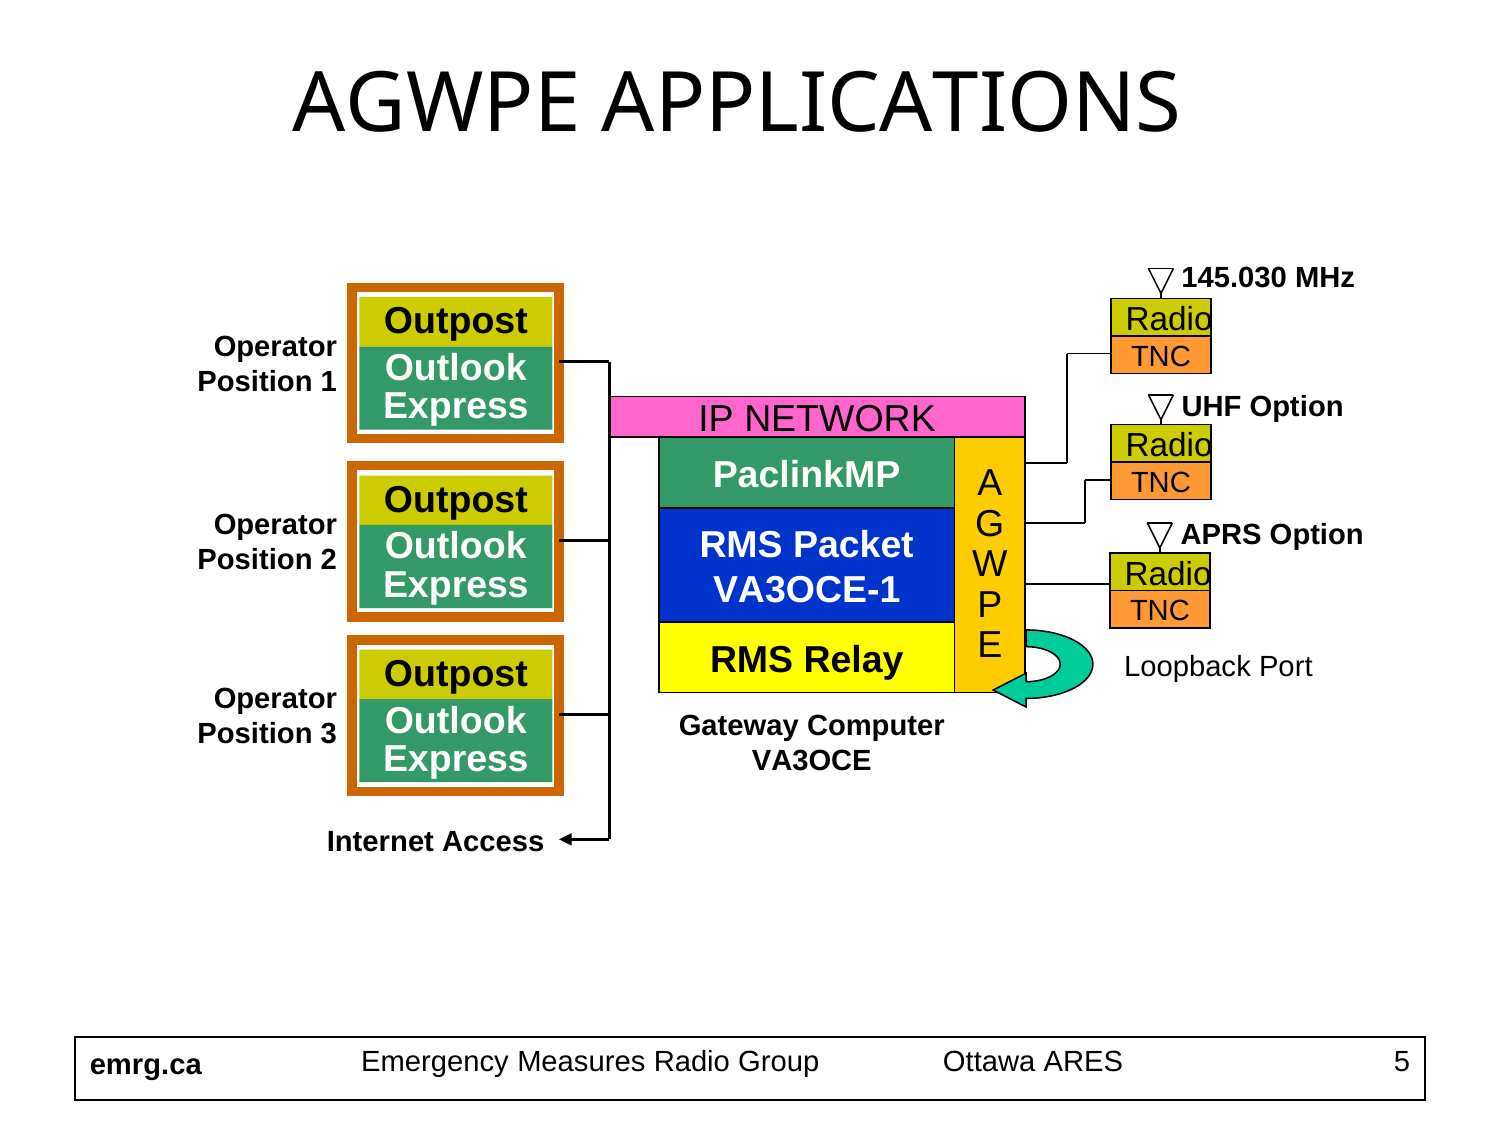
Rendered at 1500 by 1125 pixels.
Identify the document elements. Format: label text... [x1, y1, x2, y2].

text_box APRS Option [1165, 507, 1379, 559]
text_box TNC [1110, 336, 1211, 374]
text_box Outlook Express [359, 699, 553, 783]
text_box Operator Position 2 [174, 497, 353, 583]
text_box Radio [1197, 569, 1207, 583]
text_box Radio [1109, 552, 1210, 591]
text_box 145.030 MHz [1166, 250, 1371, 302]
text_box A G W P E [955, 438, 1026, 693]
text_box Outlook Express [359, 346, 553, 430]
text_box Outpost [359, 649, 553, 699]
text_box IP NETWORK [611, 396, 1026, 438]
text_box Gateway Computer VA3OCE [663, 698, 960, 784]
text_box RMS Relay [659, 621, 955, 693]
text_box Radio [1110, 298, 1211, 336]
text_box Outpost [359, 297, 553, 346]
text_box PaclinkMP [659, 436, 955, 507]
text_box AGWPE APPLICATIONS [115, 56, 1359, 157]
text_box Radio [1198, 440, 1208, 454]
text_box Radio [1198, 314, 1208, 328]
text_box TNC [1110, 463, 1211, 500]
text_box Operator Position 1 [174, 319, 353, 405]
text_box Outpost [359, 475, 553, 524]
text_box TNC [1109, 591, 1210, 628]
text_box UHF Option [1166, 379, 1359, 431]
text_box Operator Position 3 [174, 671, 353, 758]
text_box Internet Access [312, 814, 560, 865]
text_box Loopback Port [1109, 639, 1329, 690]
text_box Outlook Express [359, 524, 553, 609]
text_box Radio [1110, 424, 1211, 463]
text_box RMS Packet VA3OCE-1 [659, 507, 955, 621]
